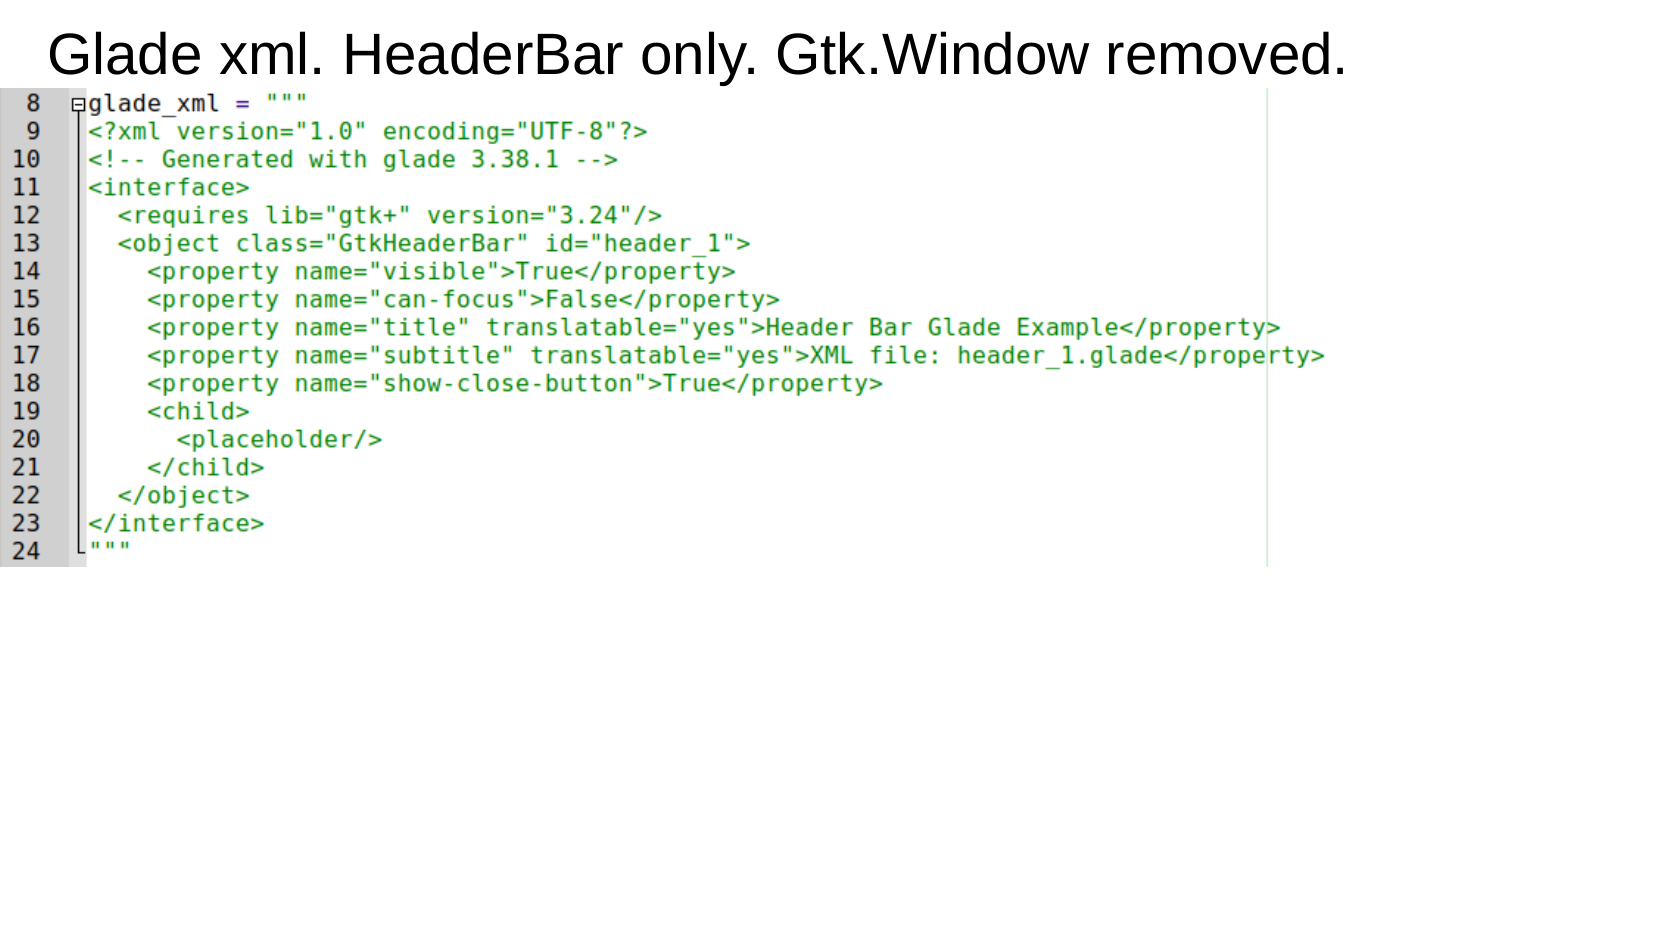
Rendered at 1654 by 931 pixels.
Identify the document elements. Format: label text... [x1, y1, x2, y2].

picture [0, 88, 1654, 567]
title Glade xml. HeaderBar only. Gtk.Window removed. [47, 16, 1571, 88]
